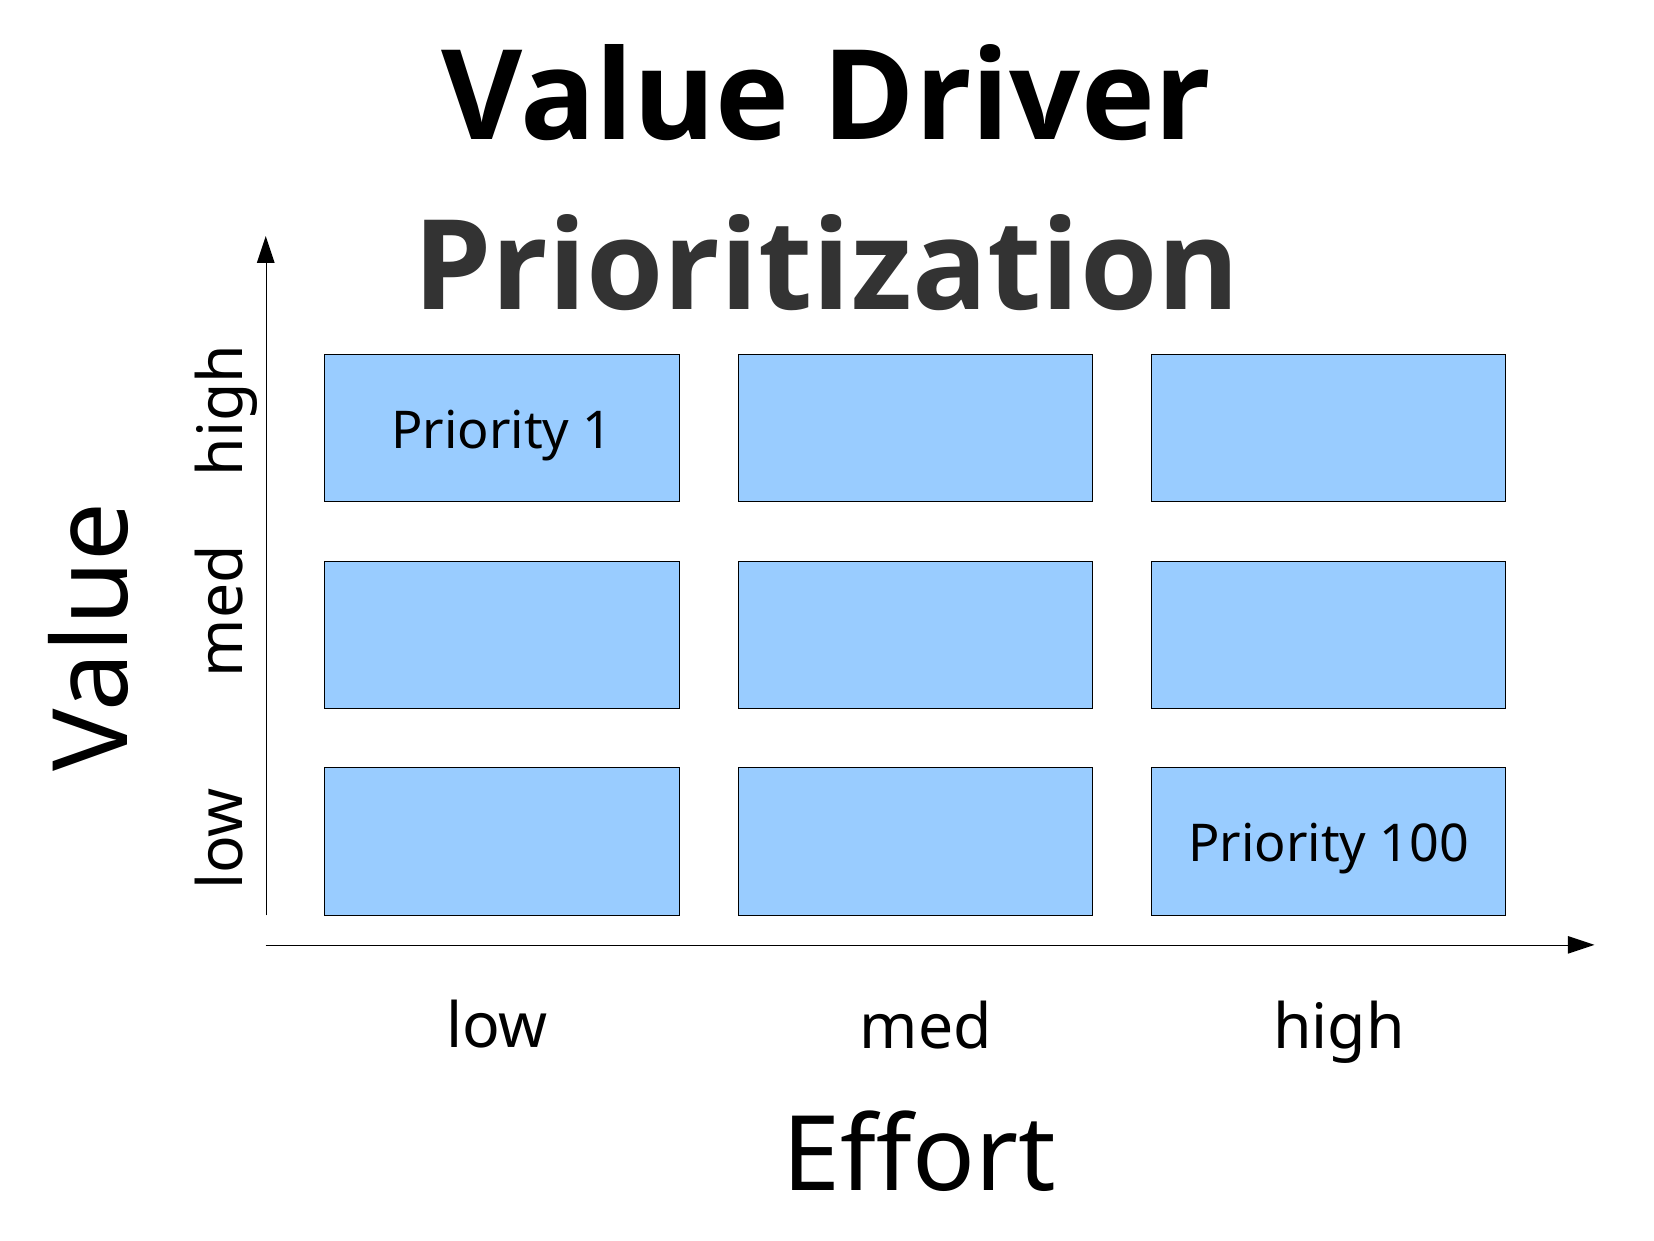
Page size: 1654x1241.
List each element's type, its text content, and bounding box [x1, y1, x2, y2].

text_box high [1258, 973, 1406, 1064]
text_box Priority 100 [1151, 767, 1506, 916]
text_box Priority 1 [324, 354, 680, 502]
text_box med [168, 544, 258, 692]
title Value Driver Prioritization [59, 0, 1595, 355]
text_box [324, 767, 680, 916]
text_box [738, 767, 1093, 916]
text_box [738, 561, 1093, 709]
text_box Effort [767, 1072, 1029, 1211]
text_box Value [9, 501, 148, 787]
text_box [324, 561, 680, 709]
text_box [1151, 354, 1506, 502]
text_box low [431, 973, 562, 1063]
text_box [738, 354, 1093, 502]
text_box high [168, 343, 258, 492]
text_box med [844, 973, 993, 1064]
text_box [1151, 561, 1506, 709]
text_box low [168, 774, 258, 905]
